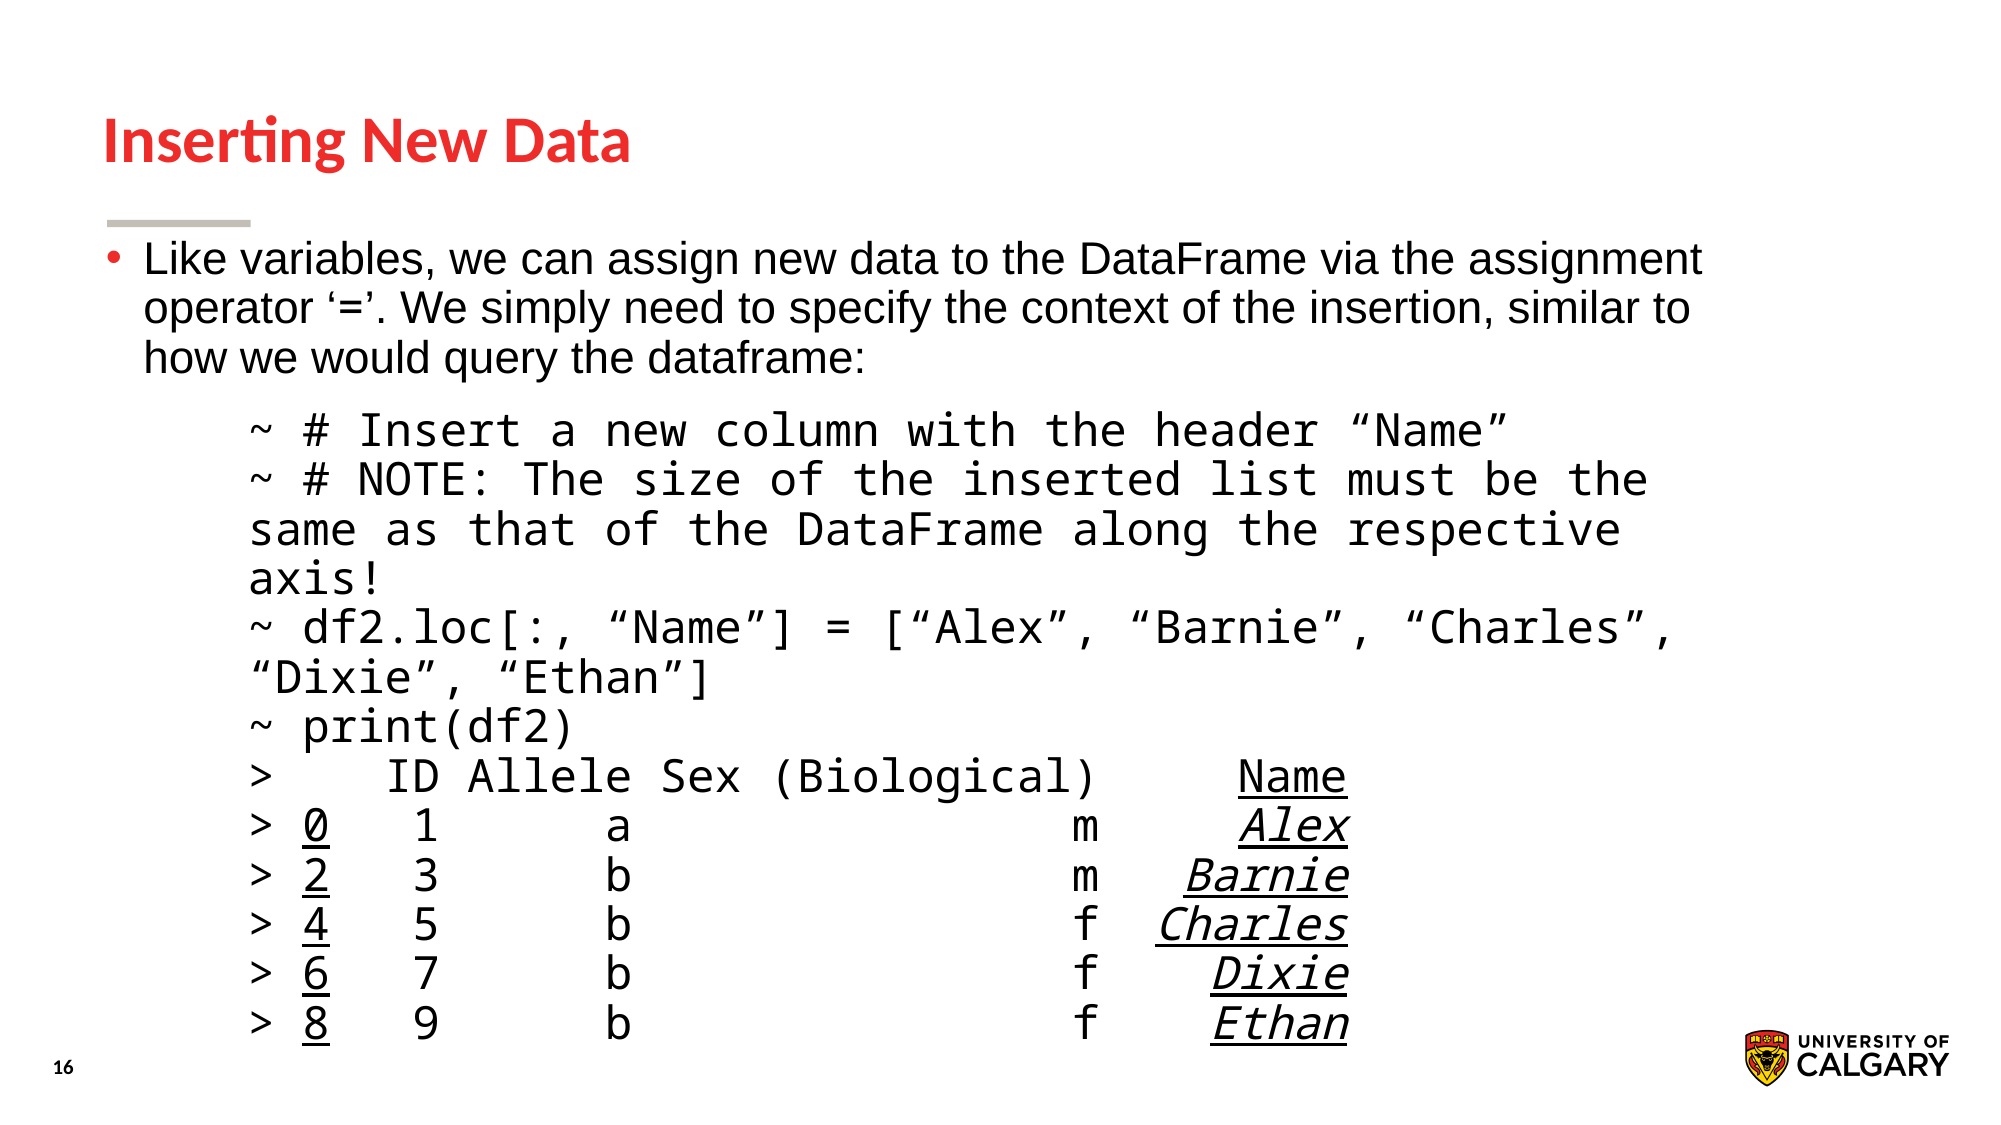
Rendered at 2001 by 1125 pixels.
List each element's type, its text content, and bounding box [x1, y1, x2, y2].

list Like variables, we can assign new data to the DataFrame via the assignment operator ‘=’. We simply need to specify the context of the insertion, similar to how we would query the dataframe: ~ # Insert a new column with the header “Name” ~ # NOTE: The size of the inserted list must be the same as that of the DataFrame along the respective axis! ~ df2.loc[:, “Name”] = [“Alex”, “Barnie”, “Charles”, “Dixie”, “Ethan”] ~ print(df2) > ID Allele Sex (Biological) Name > 0 1 a m Alex > 2 3 b m Barnie > 4 5 b f Charles > 6 7 b f Dixie > 8 9 b f Ethan [91, 227, 1774, 941]
title Inserting New Data [87, 60, 1774, 222]
picture [1722, 1012, 1972, 1099]
